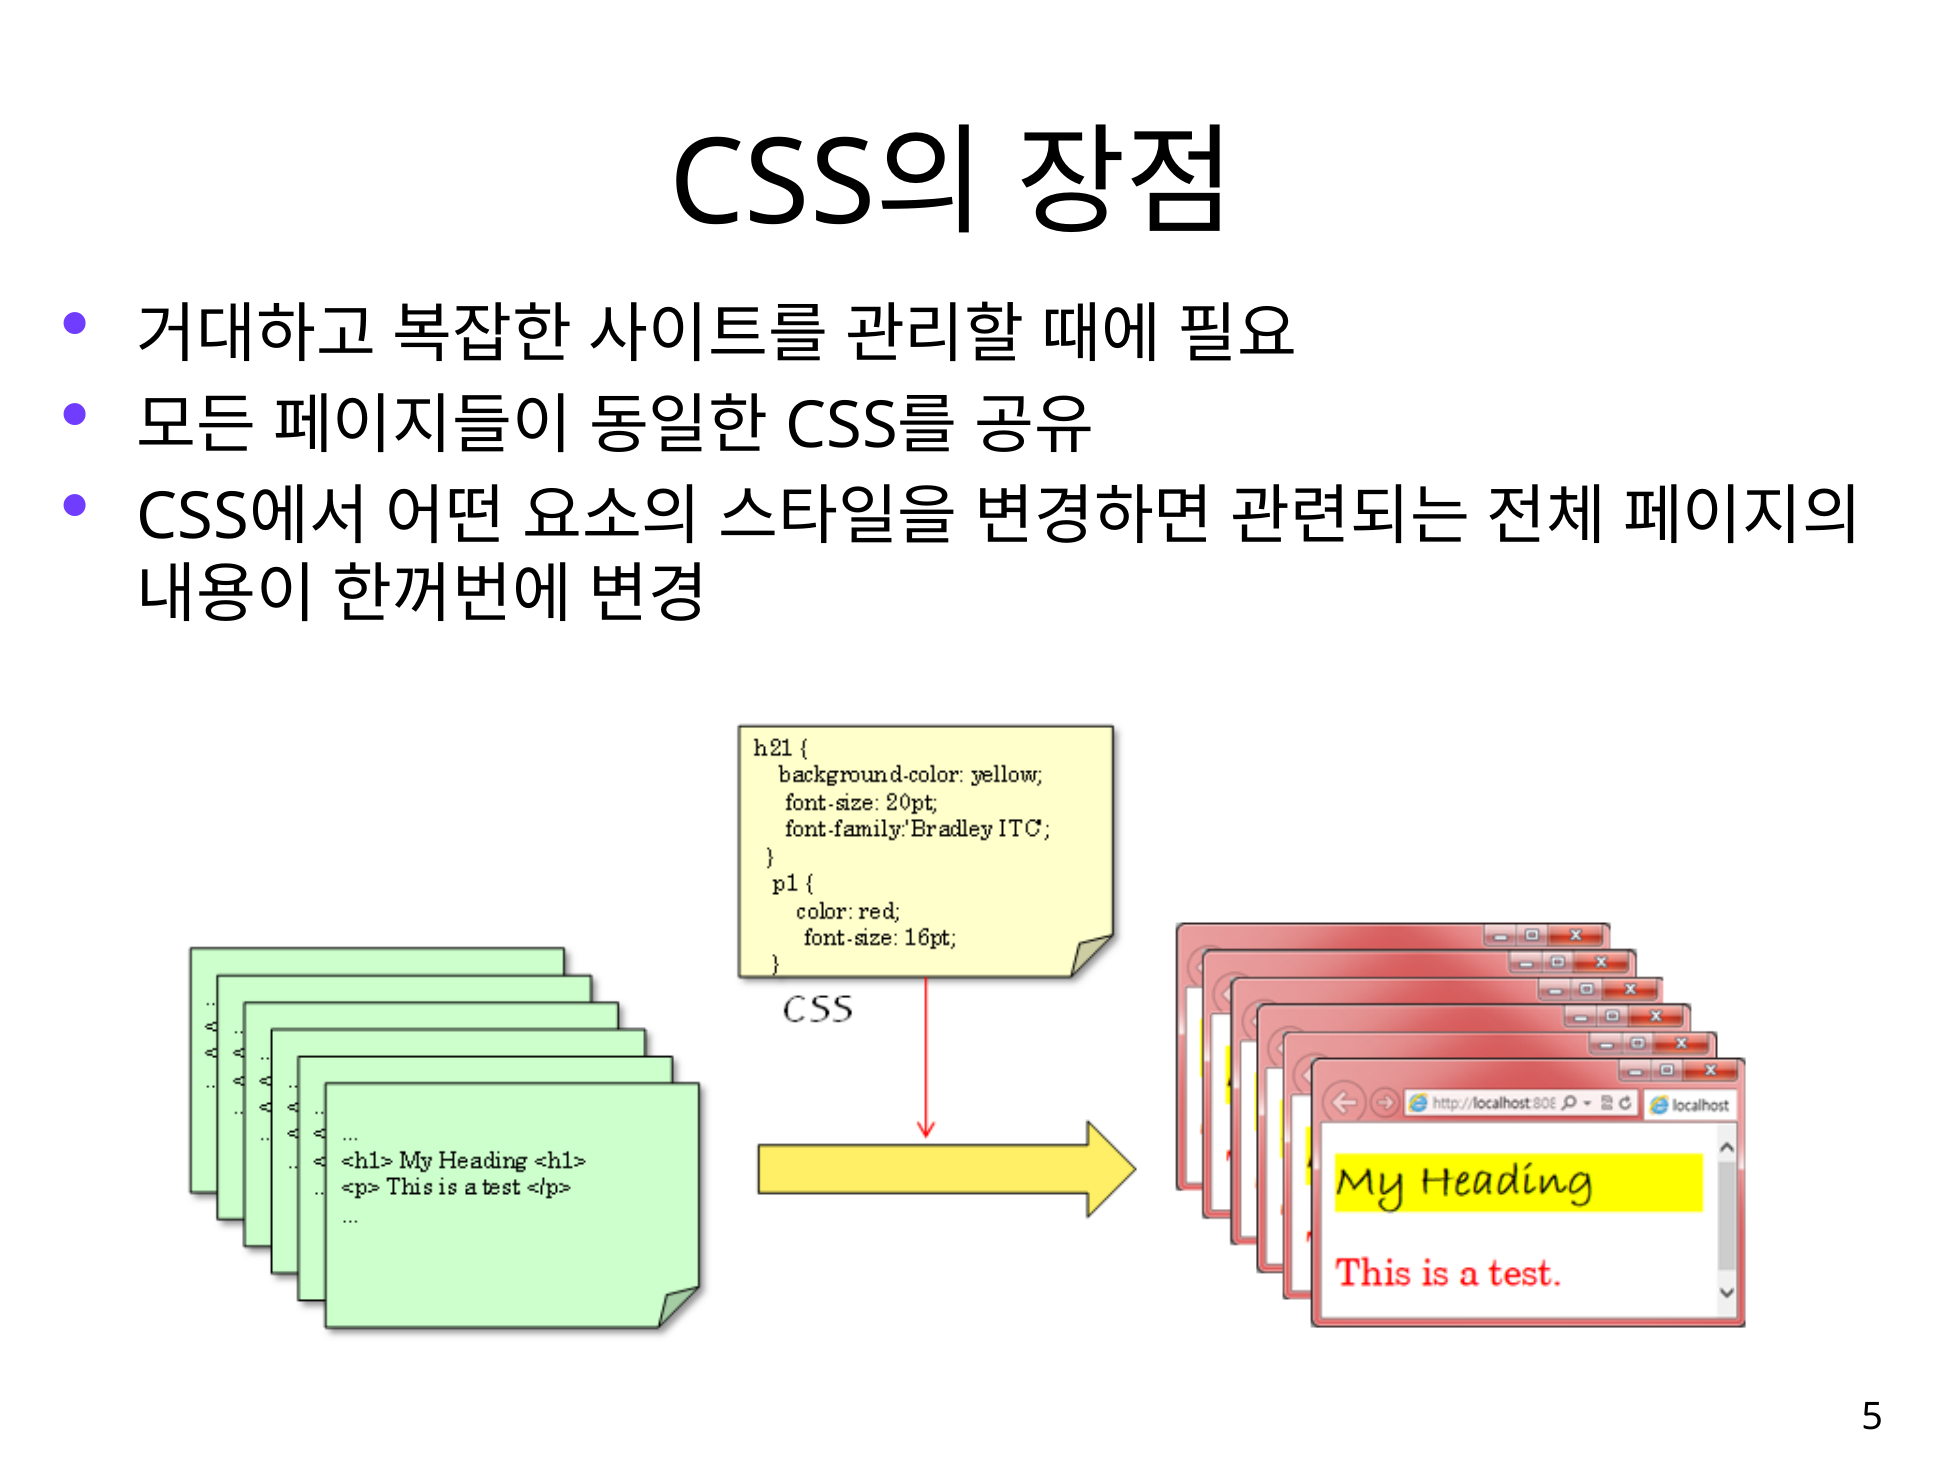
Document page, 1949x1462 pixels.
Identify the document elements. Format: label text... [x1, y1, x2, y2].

list 거대하고 복잡한 사이트를 관리할 때에 필요 모든 페이지들이 동일한 CSS를 공유 CSS에서 어떤 요소의 스타일을 변경하면 관련되는 전체 페이지의 내용이 한꺼번에 변경 [48, 284, 1897, 1343]
title CSS의 장점 [156, 92, 1749, 255]
slide_number 20 [1496, 1372, 1899, 1462]
picture [168, 713, 1776, 1343]
